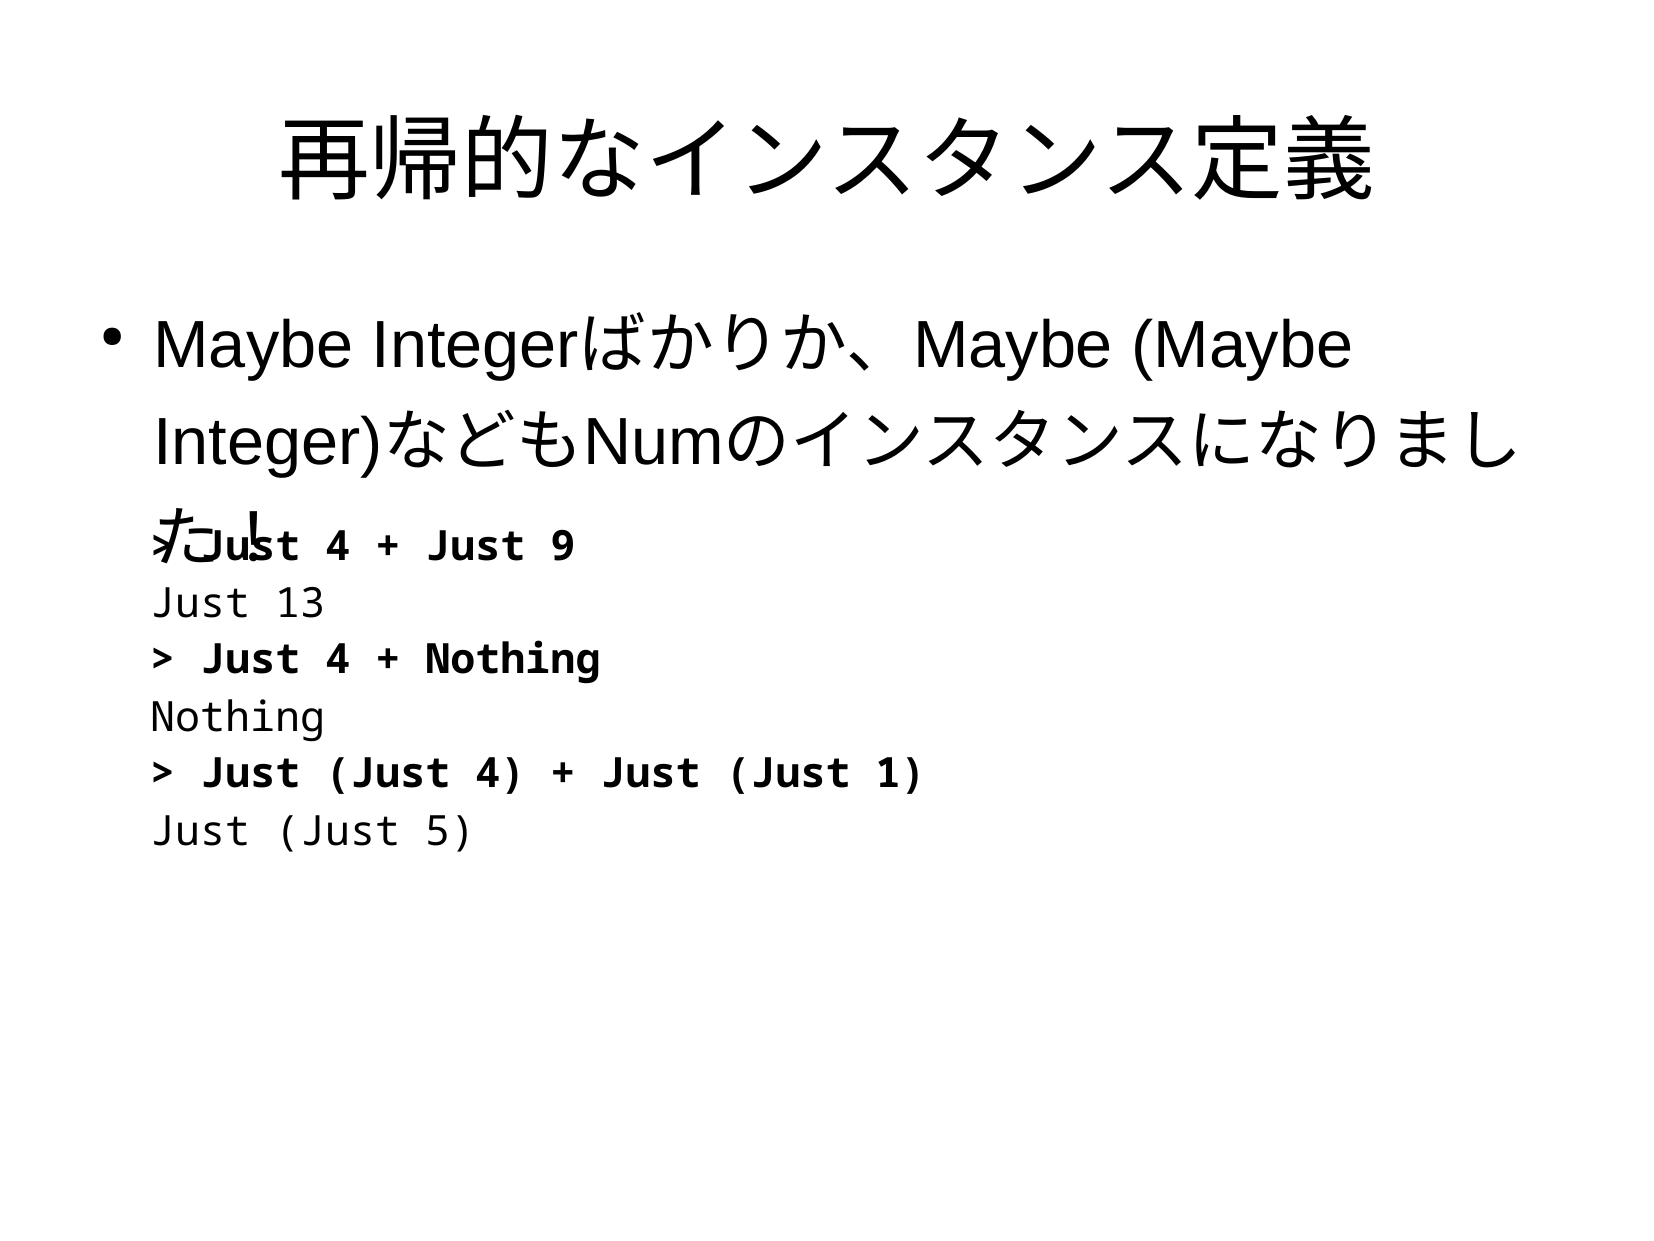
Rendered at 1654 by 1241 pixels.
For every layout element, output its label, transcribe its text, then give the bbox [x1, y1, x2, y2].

list Maybe Integerばかりか、Maybe (Maybe Integer)などもNumのインスタンスになりました！ [82, 290, 1571, 1010]
text_box > Just 4 + Just 9 Just 13 > Just 4 + Nothing Nothing > Just (Just 4) + Just (Just 1) Just (Just 5) [135, 507, 1548, 1118]
title 再帰的なインスタンス定義 [82, 49, 1571, 257]
